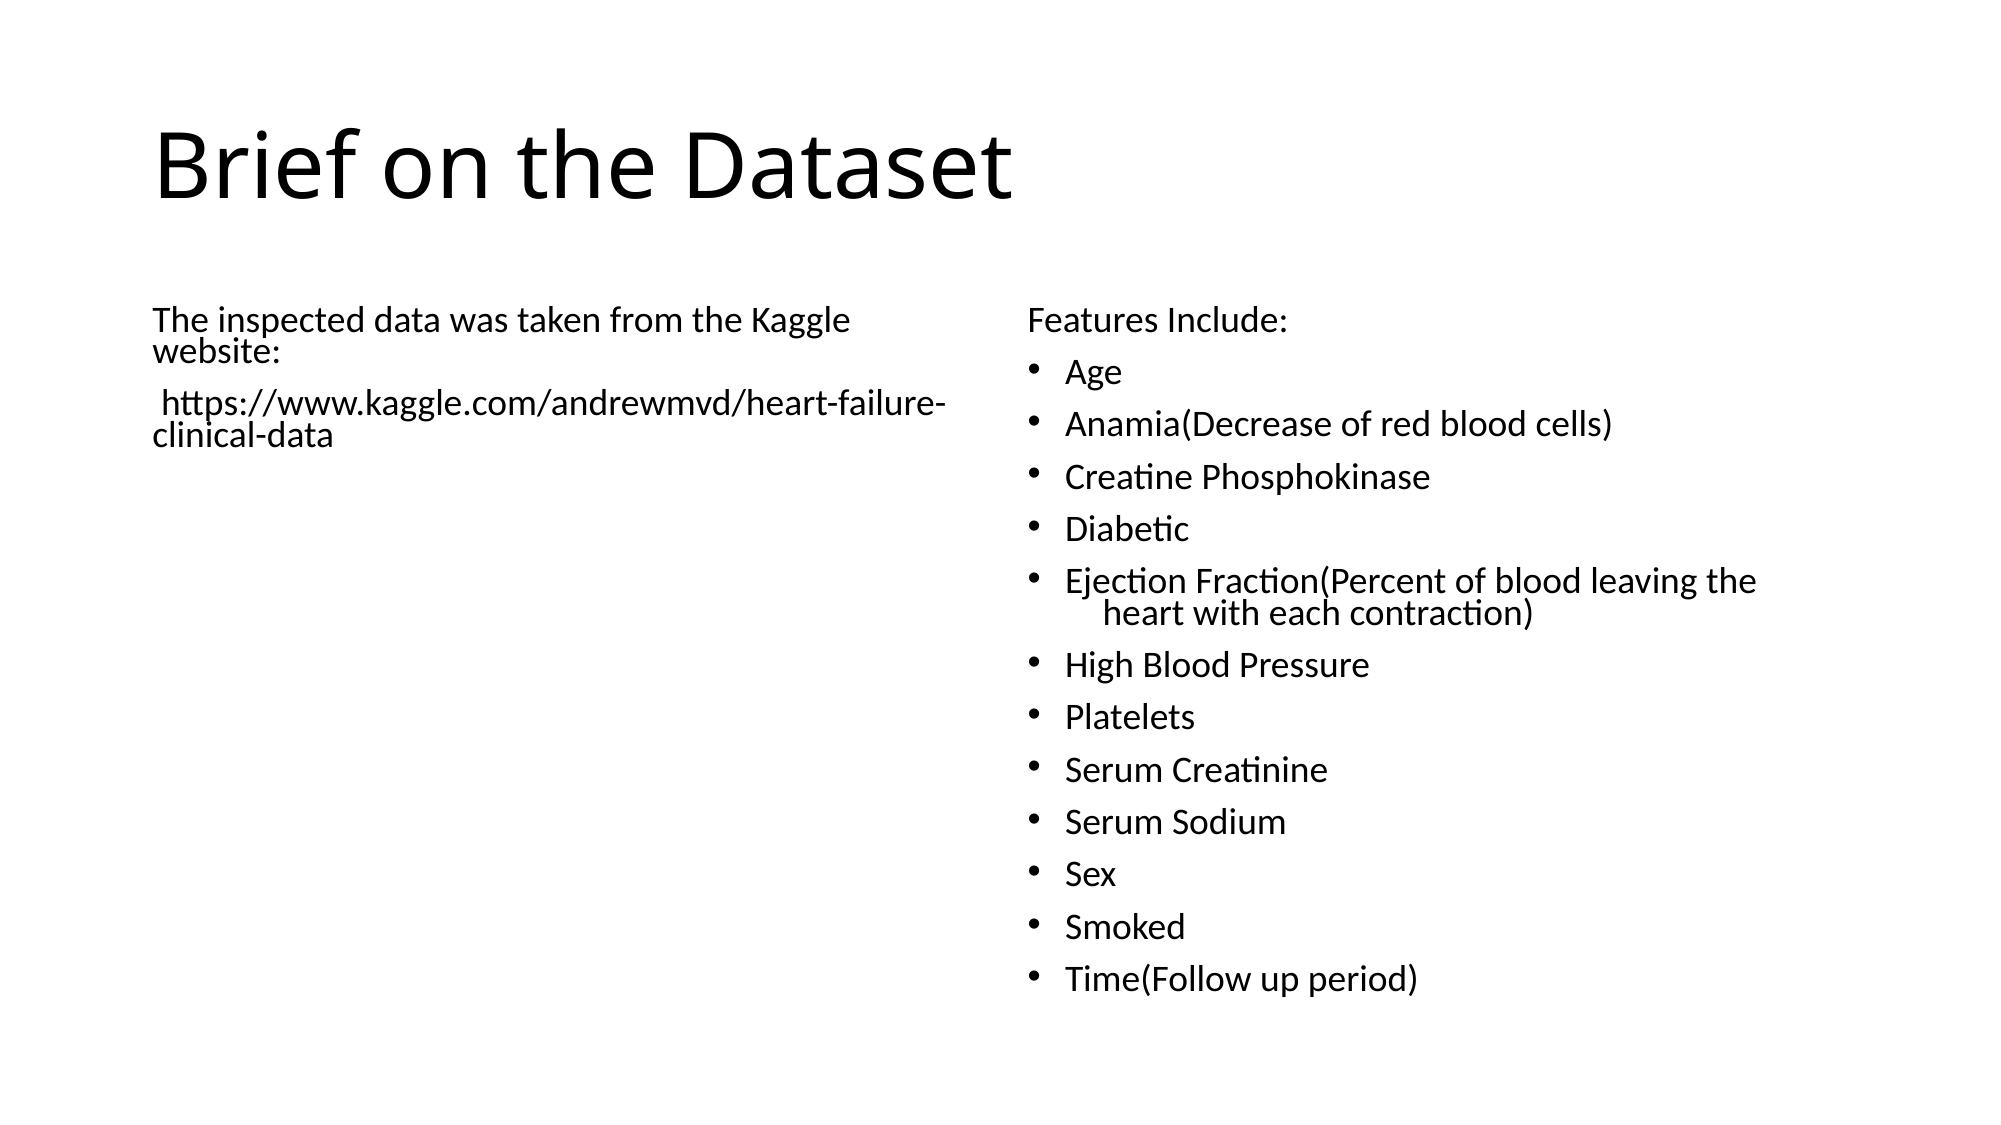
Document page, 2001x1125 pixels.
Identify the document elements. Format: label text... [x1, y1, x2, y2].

list The inspected data was taken from the Kaggle website: https://www.kaggle.com/andrewmvd/heart-failure-clinical-data [137, 299, 988, 1014]
list Features Include: Age Anamia(Decrease of red blood cells) Creatine Phosphokinase Diabetic Ejection Fraction(Percent of blood leaving the heart with each contraction) High Blood Pressure Platelets Serum Creatinine Serum Sodium Sex Smoked Time(Follow up period) [1012, 299, 1863, 1014]
title Brief on the Dataset [137, 59, 1863, 278]
